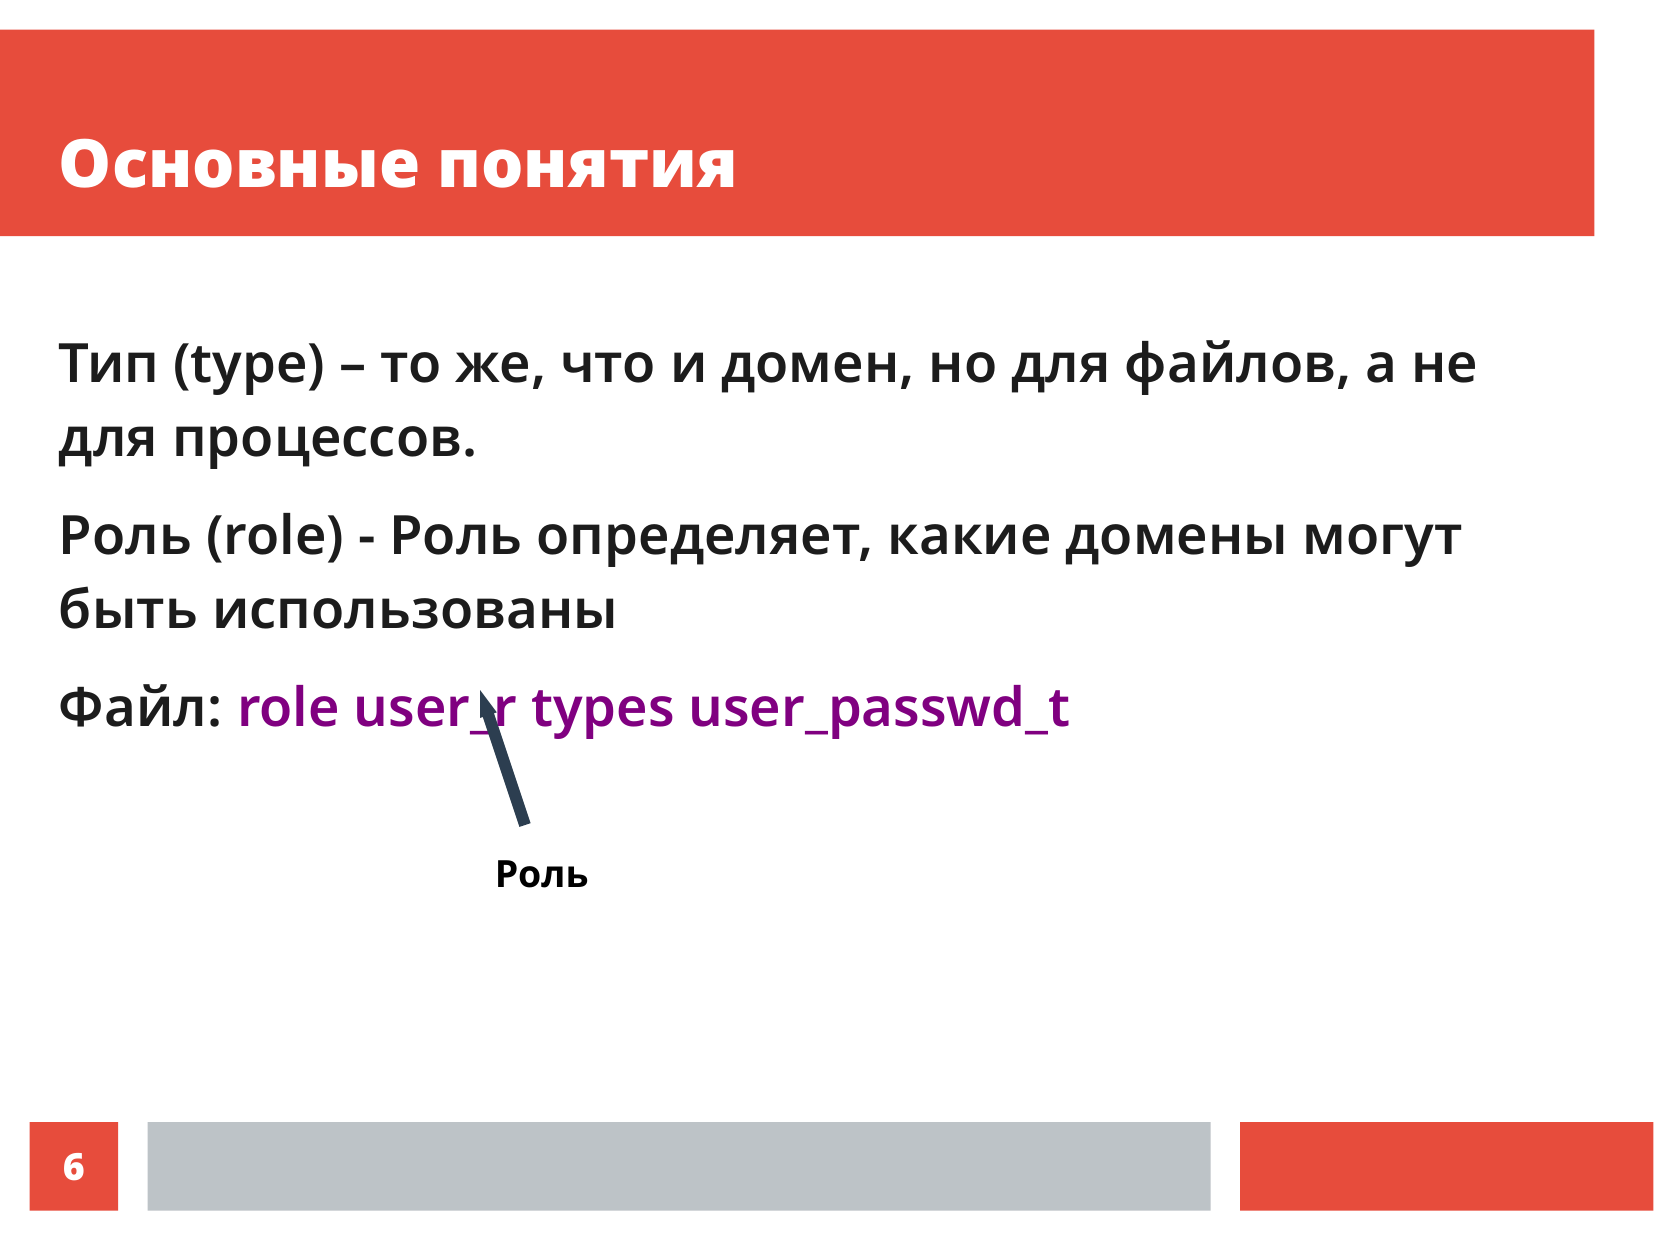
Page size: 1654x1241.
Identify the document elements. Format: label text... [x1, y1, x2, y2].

text_box Роль [480, 840, 646, 901]
list Тип (type) – то же, что и домен, но для файлов, а не для процессов. Роль (role) - Роль определяет, какие домены могут быть использованы Файл: role user_r types user_passwd_t [59, 324, 1565, 1093]
title Основные понятия [59, 59, 1595, 207]
